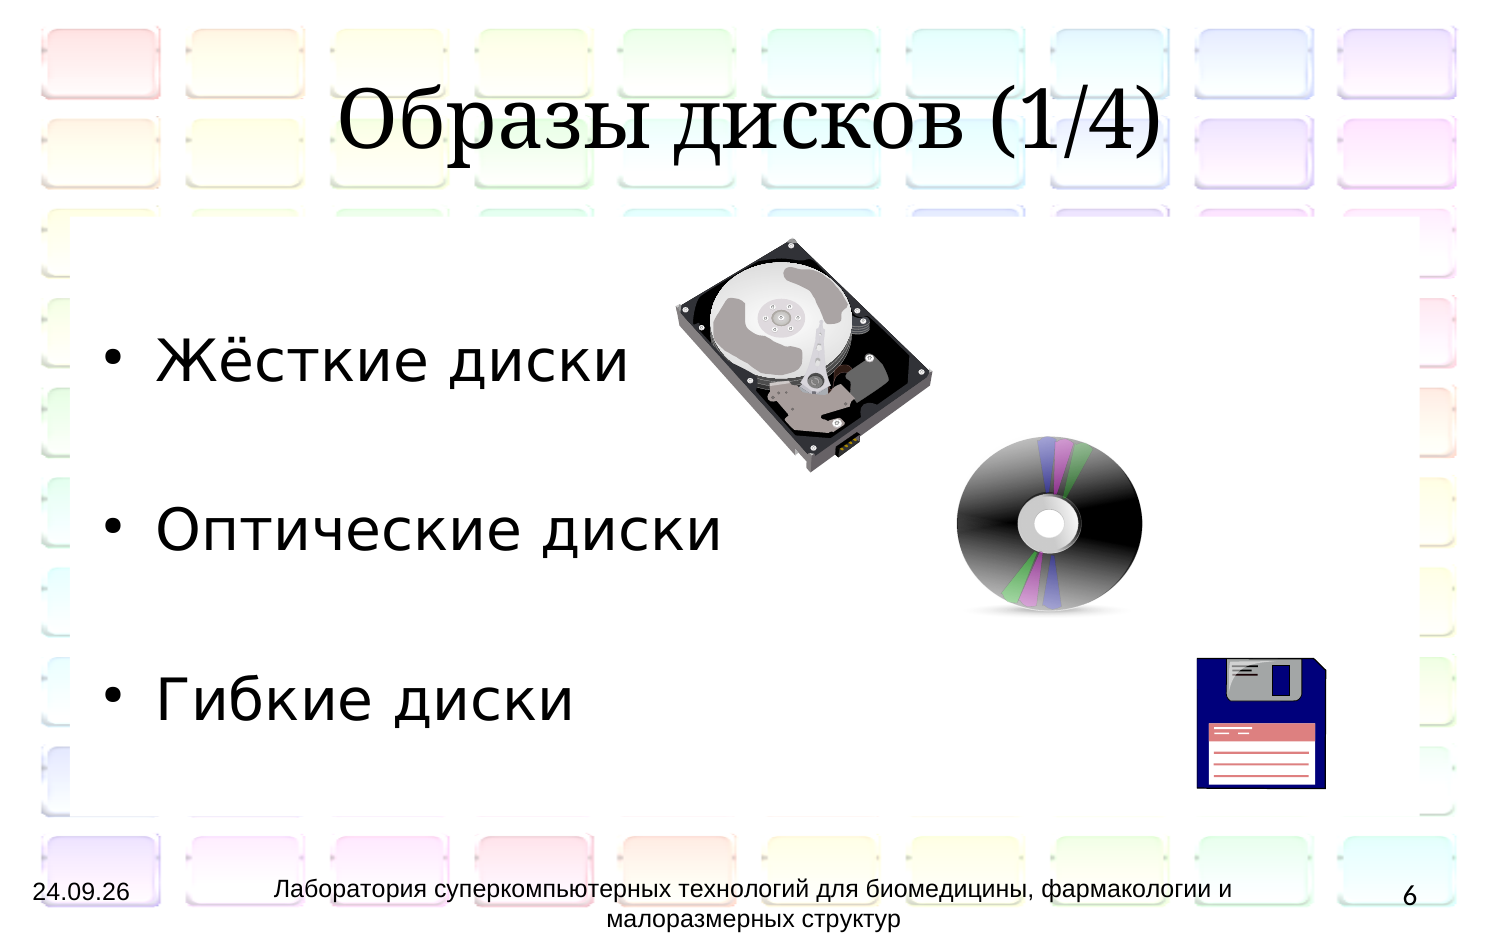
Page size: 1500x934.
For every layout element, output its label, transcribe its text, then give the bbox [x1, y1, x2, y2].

picture [0, 0, 1500, 934]
text_box Лаборатория суперкомпьютерных технологий для биомедицины, фармакологии и малоразмерных структур [171, 864, 1338, 915]
list Жёсткие диски Оптические диски Гибкие диски [69, 216, 1420, 817]
text_box 11.03.12 [17, 868, 184, 918]
title Образы дисков (1/4) [75, 37, 1426, 193]
text_box <номер> [1387, 868, 1473, 918]
